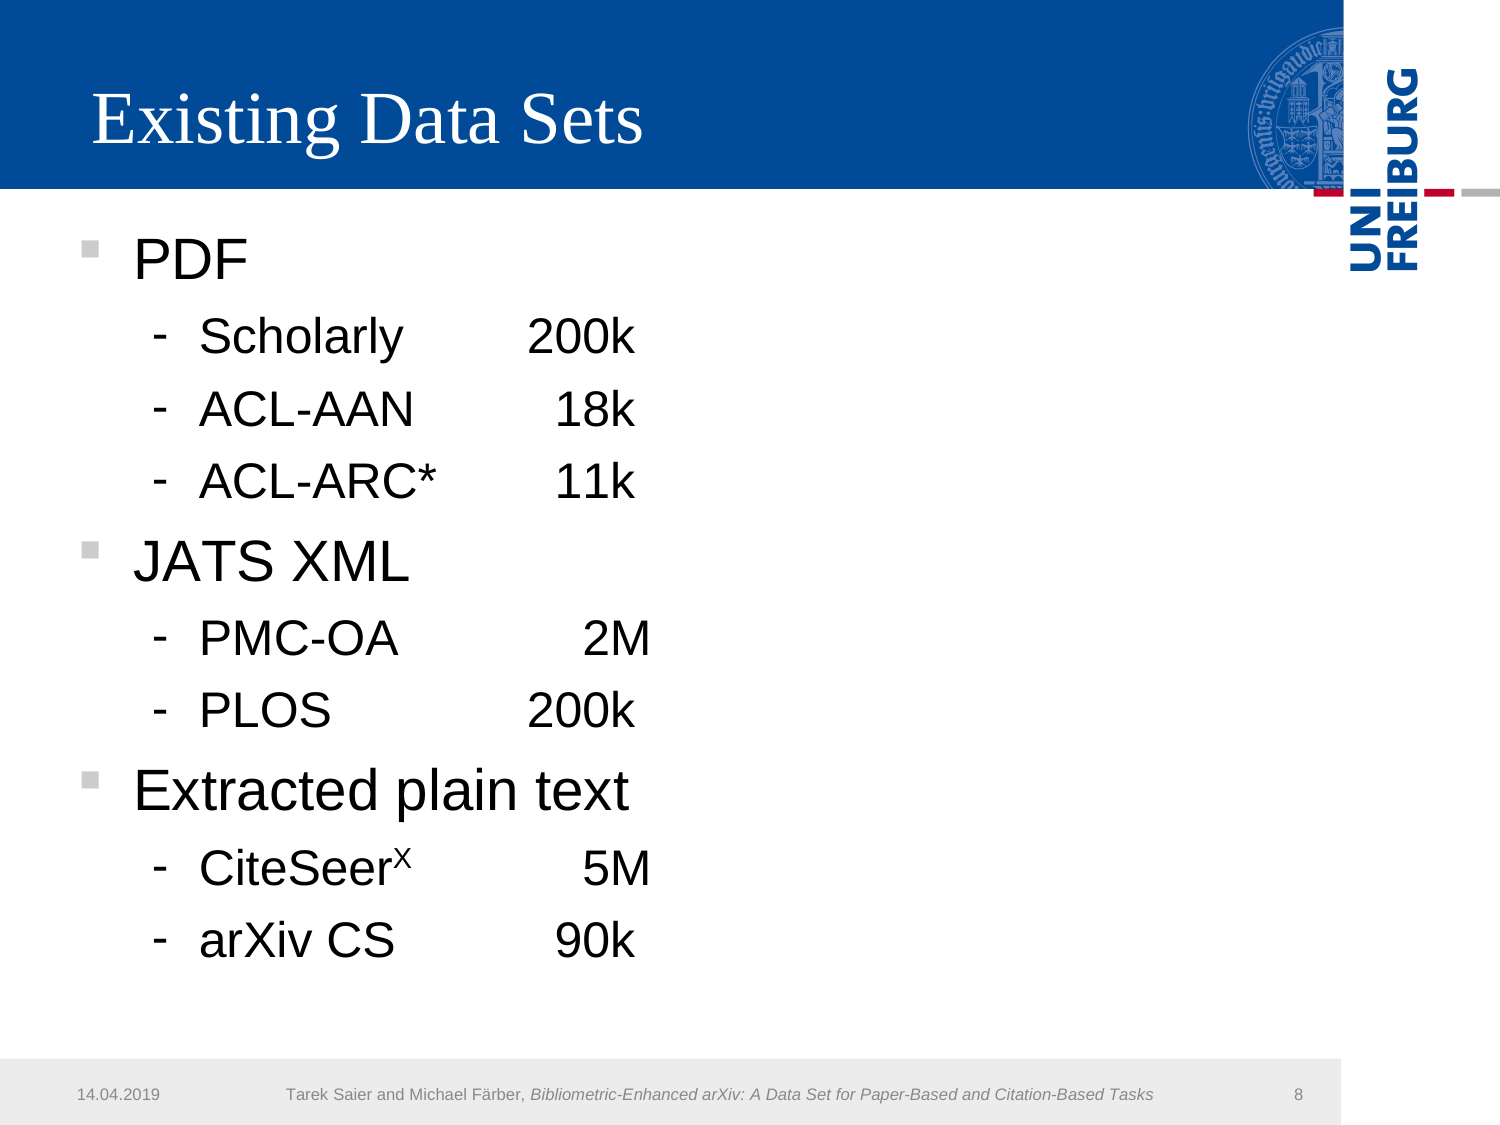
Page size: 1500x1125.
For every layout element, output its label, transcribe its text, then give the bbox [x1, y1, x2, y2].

picture [0, 0, 1500, 271]
list PDF Scholarly 200k ACL-AAN 018k ACL-ARC* 011k JATS XML PMC-OA 002M PLOS 200k Extracted plain text CiteSeerX 005M arXiv CS 090k [76, 221, 1341, 1009]
title Existing Data Sets [76, 49, 1235, 178]
